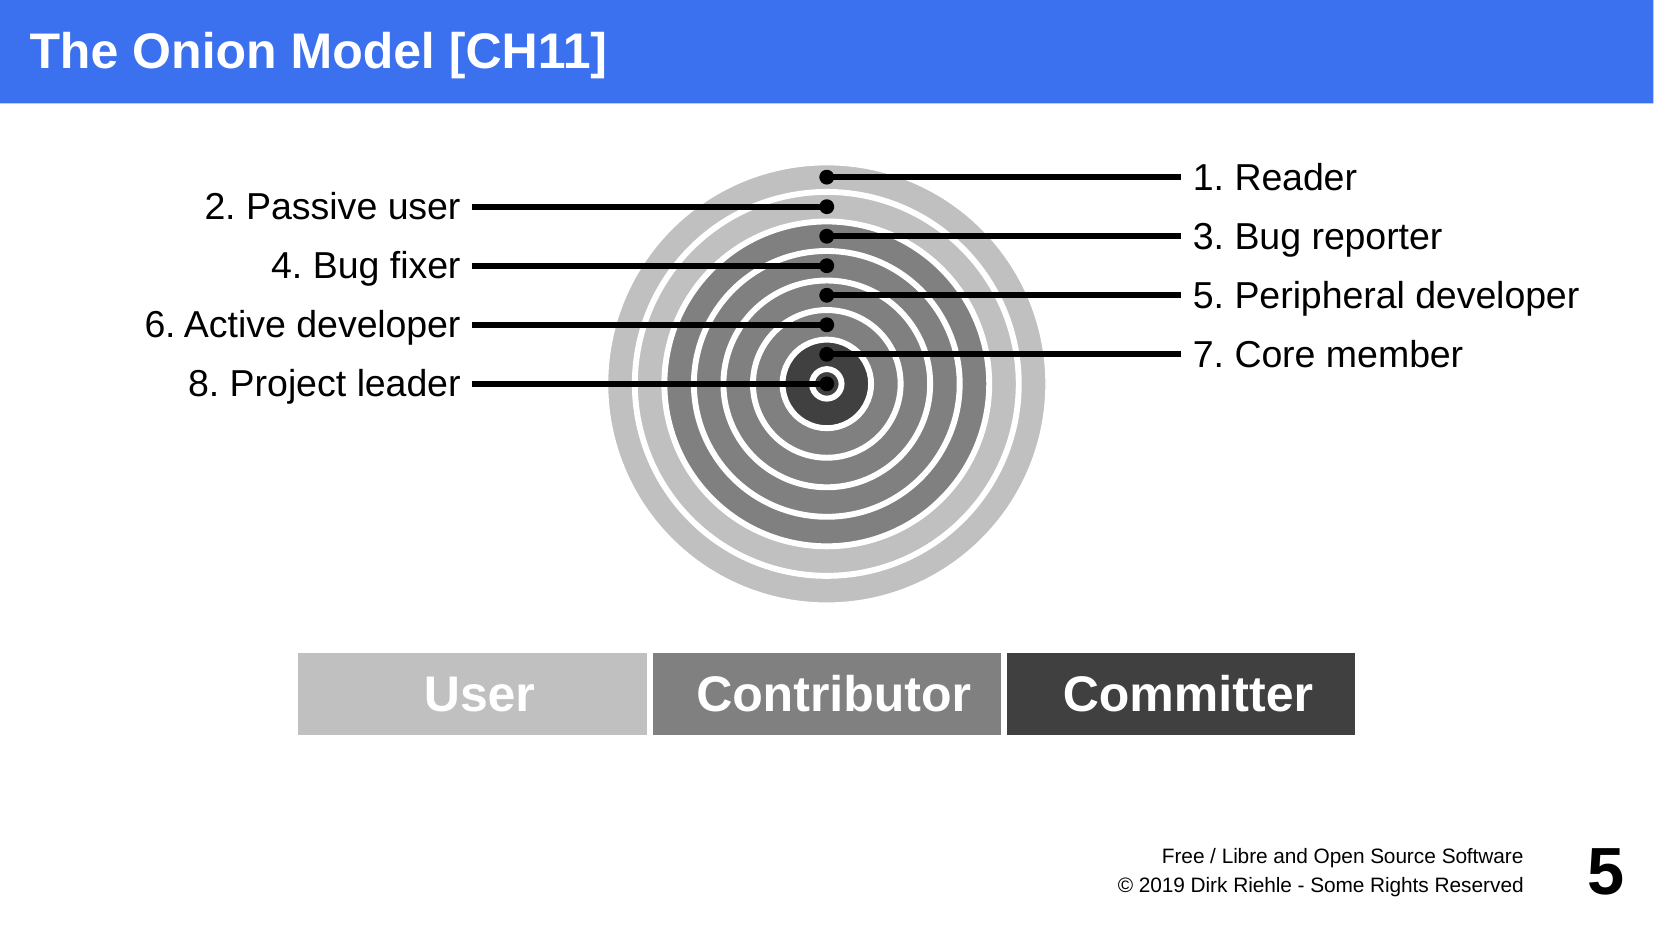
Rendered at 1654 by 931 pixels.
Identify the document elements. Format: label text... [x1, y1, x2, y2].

text_box Contributor [649, 649, 1003, 739]
text_box Committer [1003, 649, 1359, 739]
text_box [605, 162, 1049, 606]
text_box 6. Active developer [64, 325, 473, 384]
text_box 5. Peripheral developer [1181, 296, 1595, 355]
text_box User [295, 649, 649, 739]
text_box 3. Bug reporter [1181, 177, 1595, 296]
text_box 7. Core member [1181, 355, 1595, 414]
text_box 4. Bug fixer [59, 266, 473, 325]
title The Onion Model [CH11] [0, 0, 1654, 104]
text_box 2. Passive user [59, 147, 473, 266]
text_box 8. Project leader [59, 325, 473, 443]
text_box 1. Reader [1181, 118, 1595, 177]
